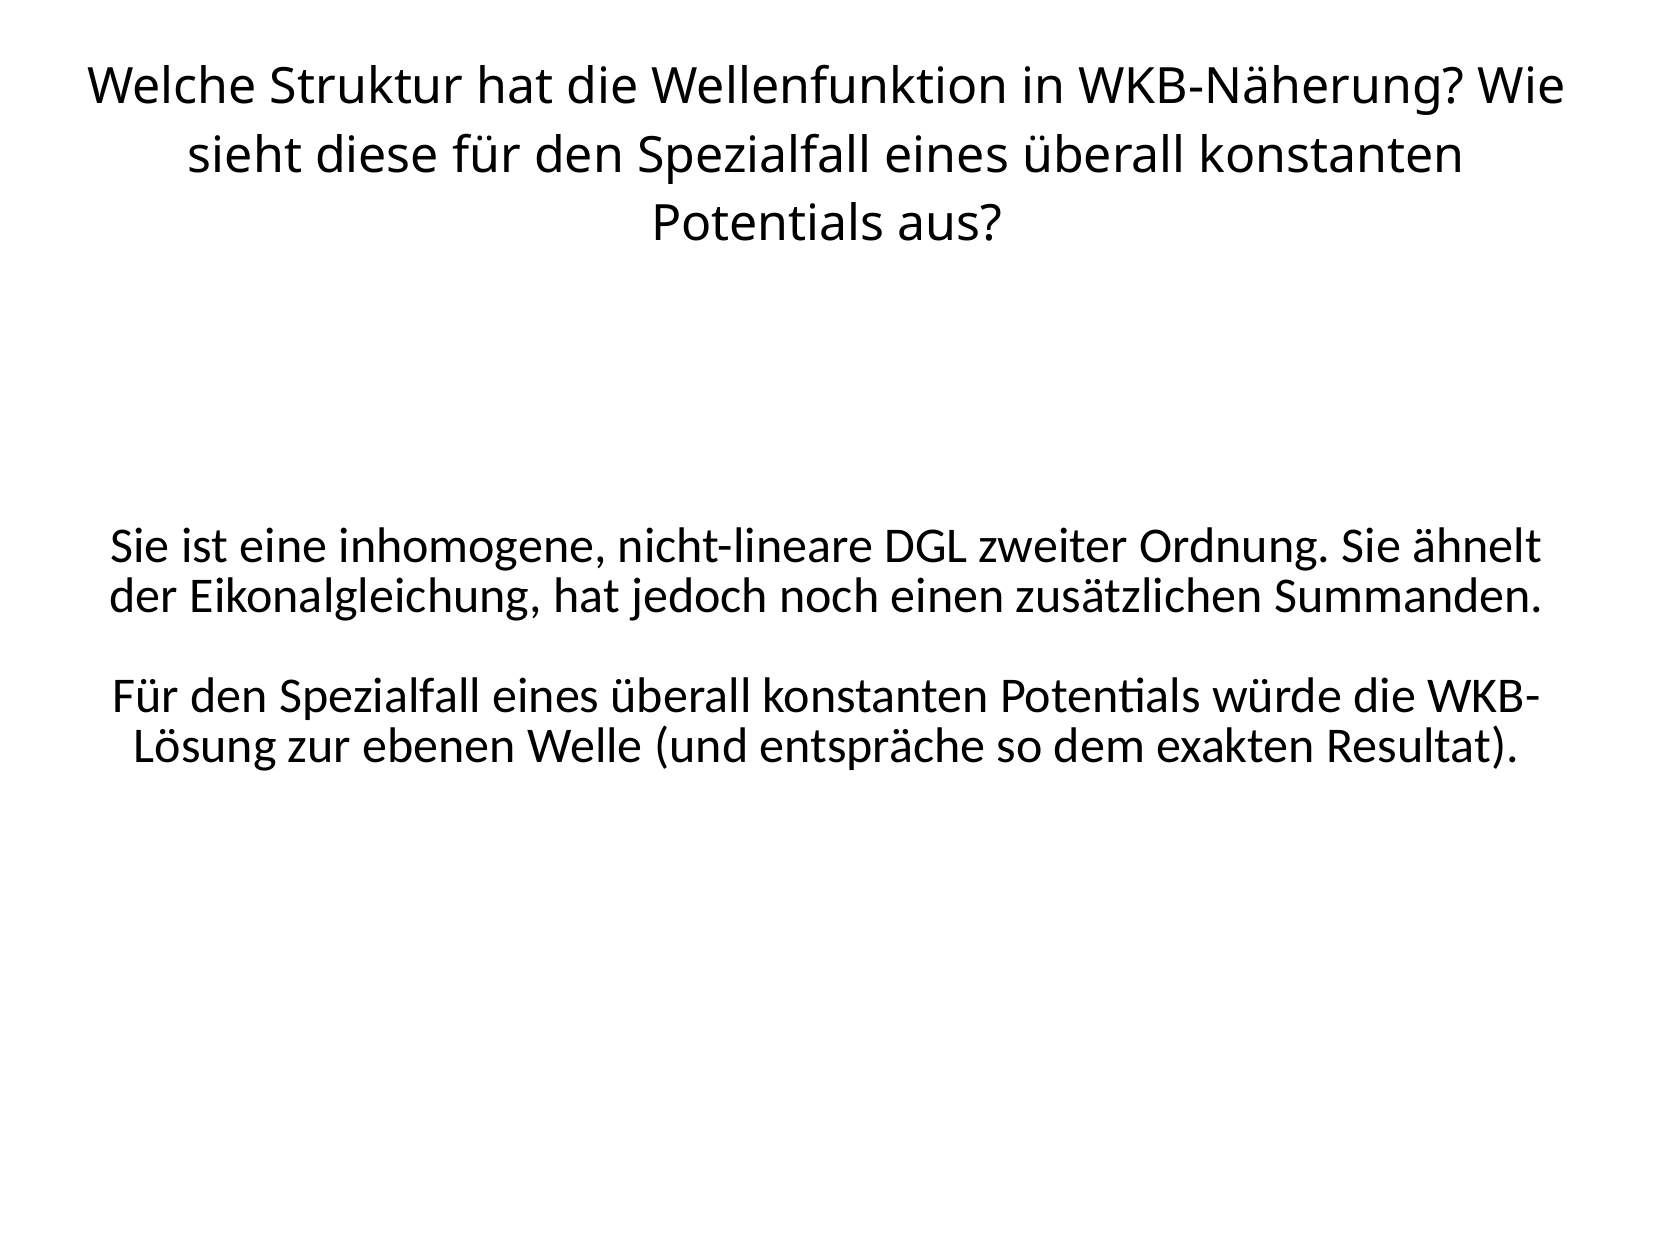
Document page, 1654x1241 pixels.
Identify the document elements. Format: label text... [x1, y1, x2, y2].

subtitle Sie ist eine inhomogene, nicht-lineare DGL zweiter Ordnung. Sie ähnelt der Eikonalgleichung, hat jedoch noch einen zusätzlichen Summanden. Für den Spezialfall eines überall konstanten Potentials würde die WKB-Lösung zur ebenen Welle (und entspräche so dem exakten Resultat). [82, 290, 1571, 1010]
title Welche Struktur hat die Wellenfunktion in WKB-Näherung? Wie sieht diese für den Spezialfall eines überall konstanten Potentials aus? [82, 49, 1571, 257]
